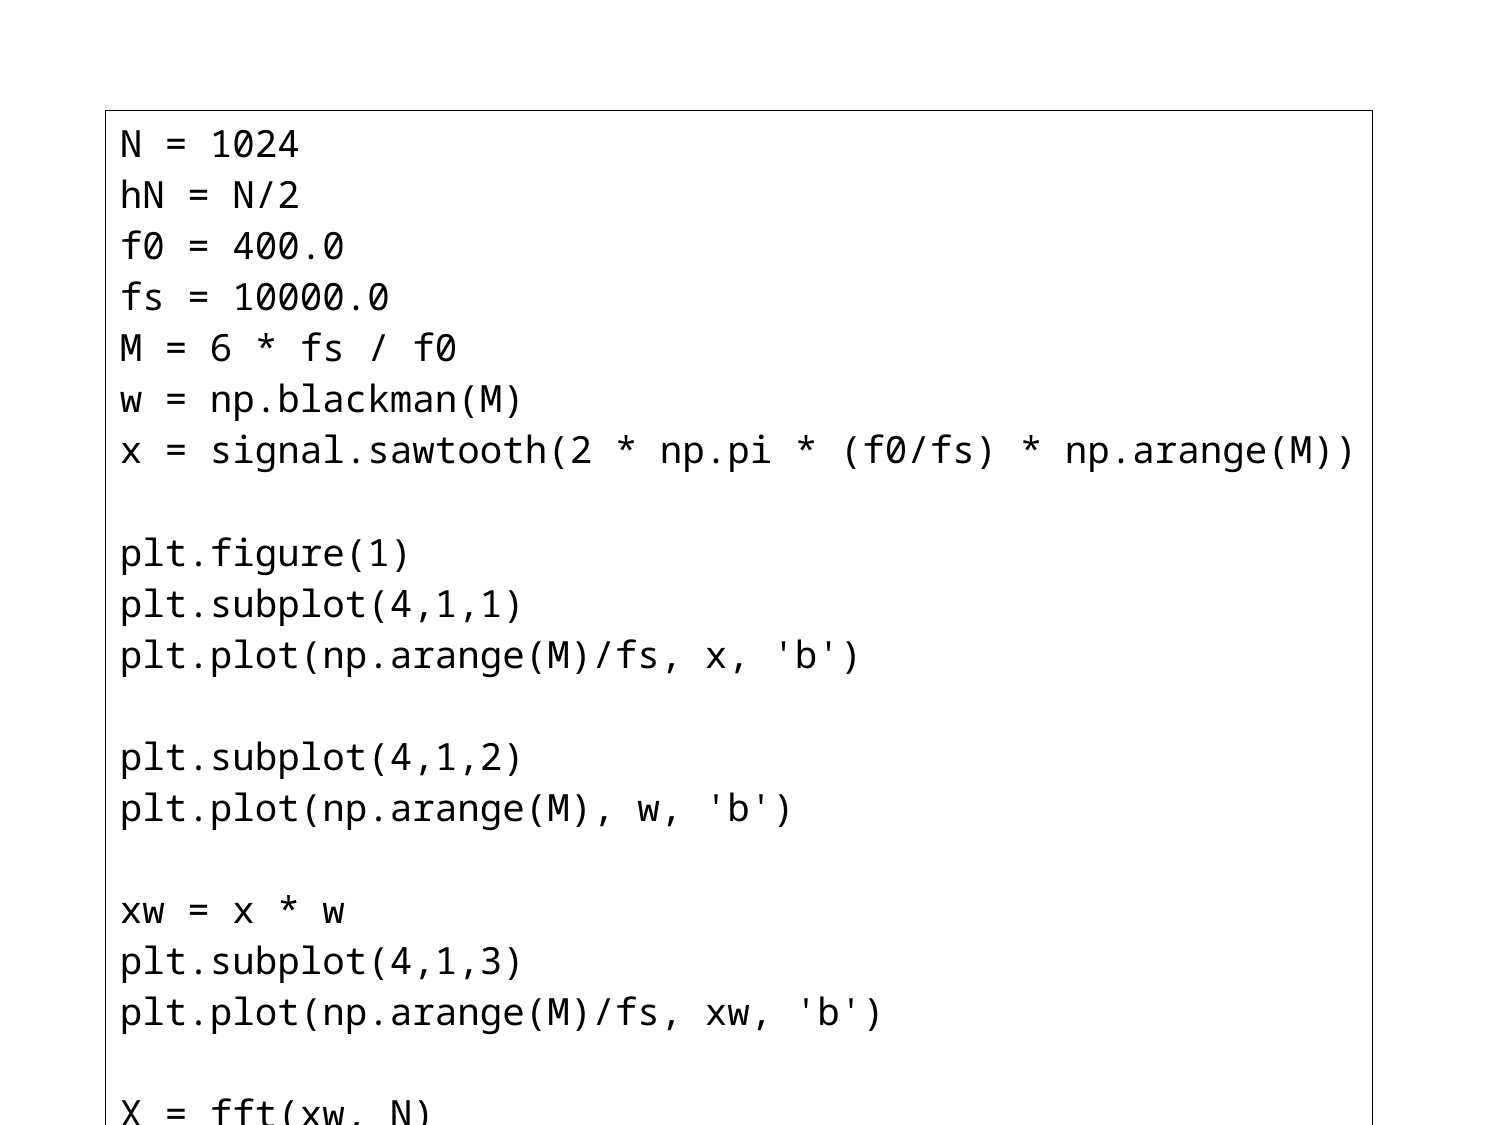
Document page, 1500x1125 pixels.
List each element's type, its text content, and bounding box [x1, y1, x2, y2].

text_box N = 1024 hN = N/2 f0 = 400.0 fs = 10000.0 M = 6 * fs / f0 w = np.blackman(M) x = signal.sawtooth(2 * np.pi * (f0/fs) * np.arange(M)) plt.figure(1) plt.subplot(4,1,1) plt.plot(np.arange(M)/fs, x, 'b') plt.subplot(4,1,2) plt.plot(np.arange(M), w, 'b') xw = x * w plt.subplot(4,1,3) plt.plot(np.arange(M)/fs, xw, 'b') X = fft(xw, N) mX = 20*np.log10(abs(X[0:hN])) plt.subplot(4,1,4) plt.plot(fs*np.arange(hN)/N,mX-max(mX), 'r') [105, 110, 1373, 988]
